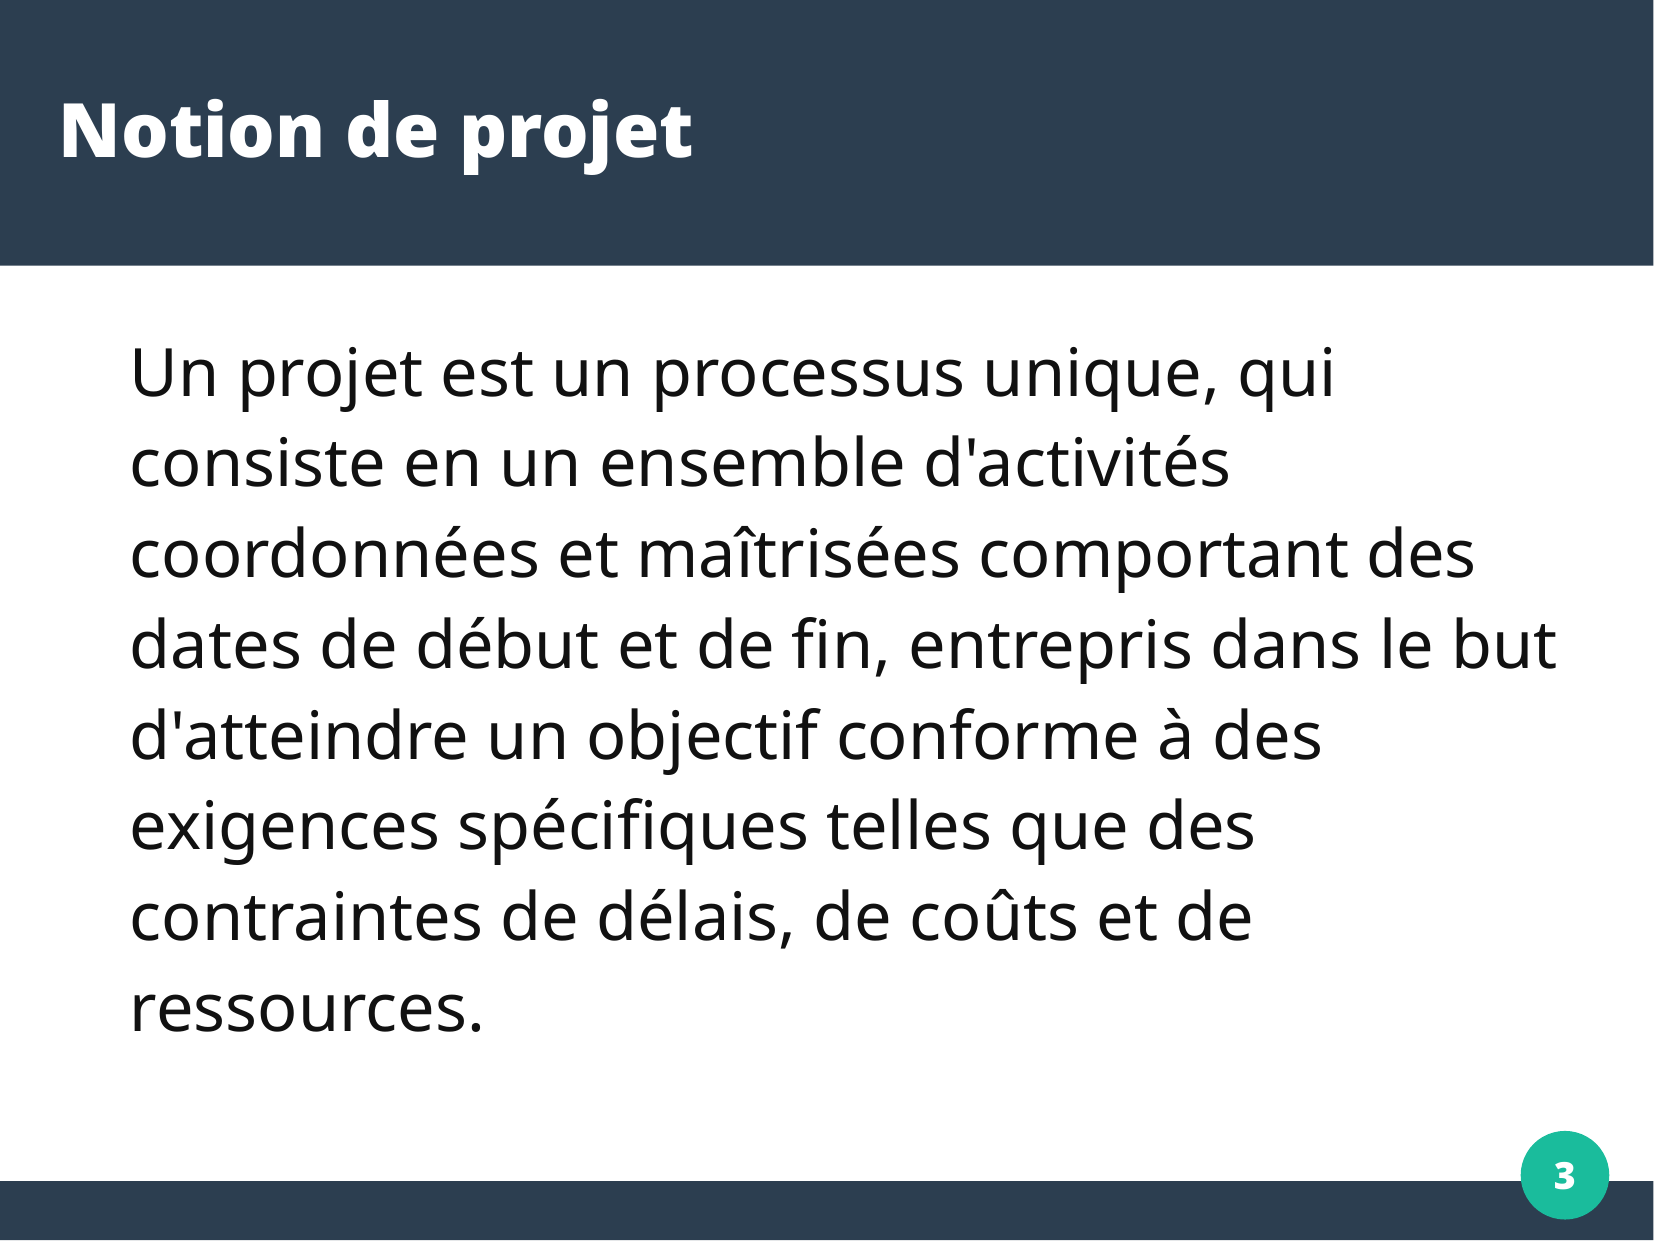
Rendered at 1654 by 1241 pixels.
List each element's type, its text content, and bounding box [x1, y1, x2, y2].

list Un projet est un processus unique, qui consiste en un ensemble d'activités coordonnées et maîtrisées comportant des dates de début et de fin, entrepris dans le but d'atteindre un objectif conforme à des exigences spécifiques telles que des contraintes de délais, de coûts et de ressources. [59, 324, 1595, 1152]
title Notion de projet [59, 49, 1595, 207]
